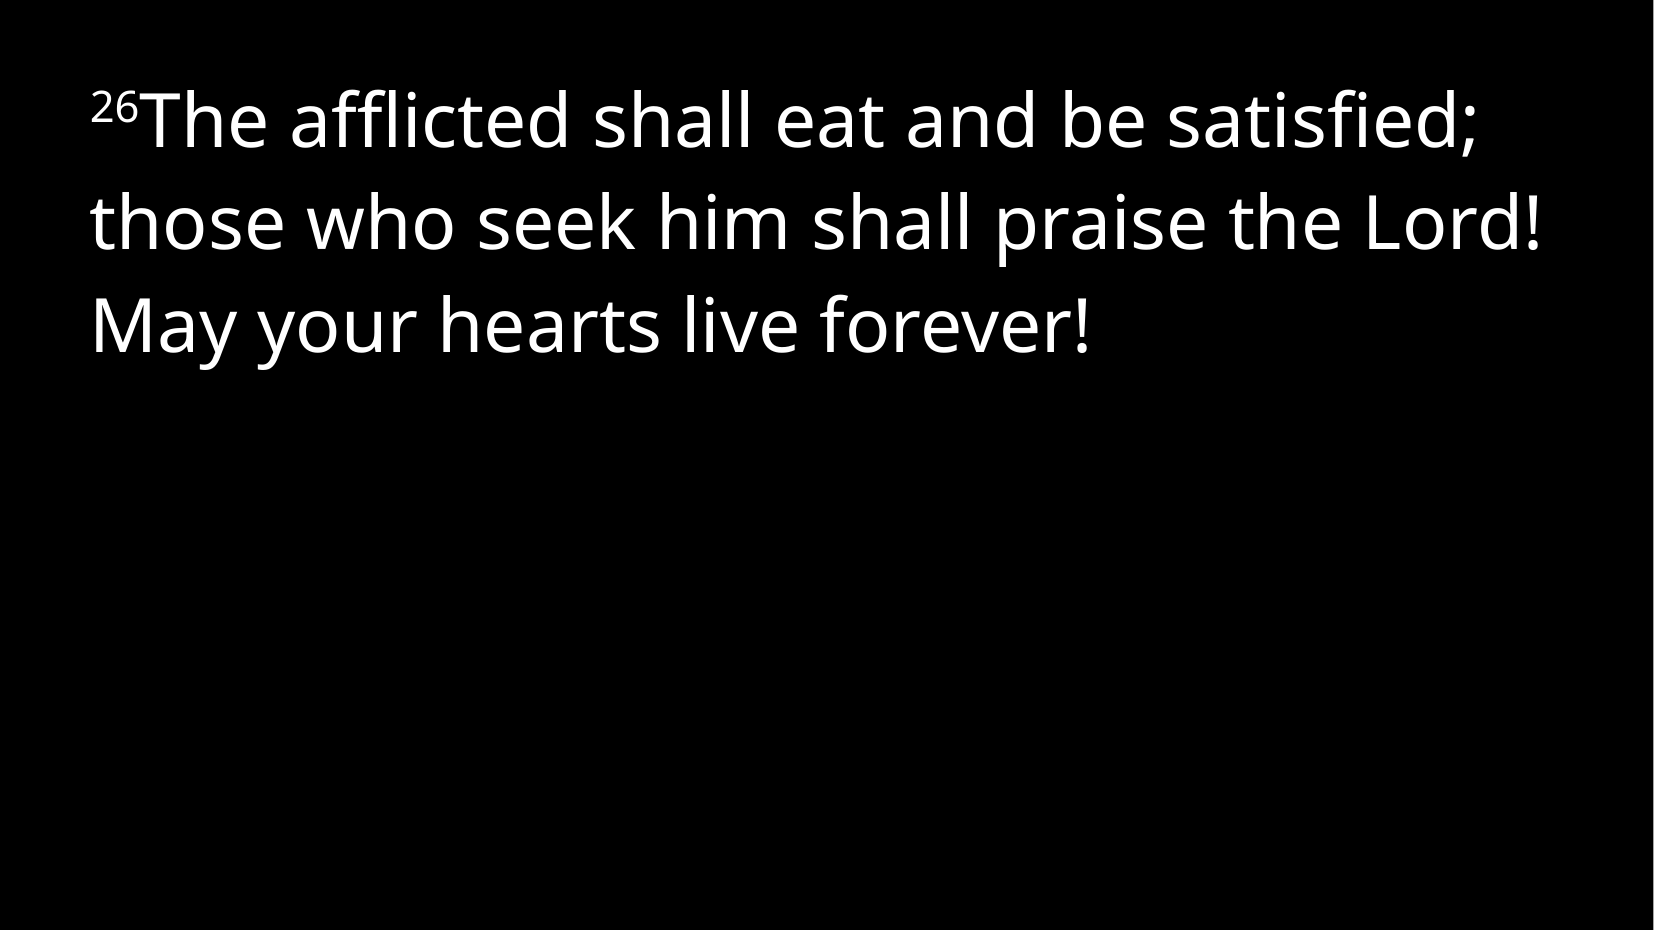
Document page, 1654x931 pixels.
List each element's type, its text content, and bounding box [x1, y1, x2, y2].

text_box 26The afflicted shall eat and be satisfied; those who seek him shall praise the Lord! May your hearts live forever! [75, 60, 1576, 421]
